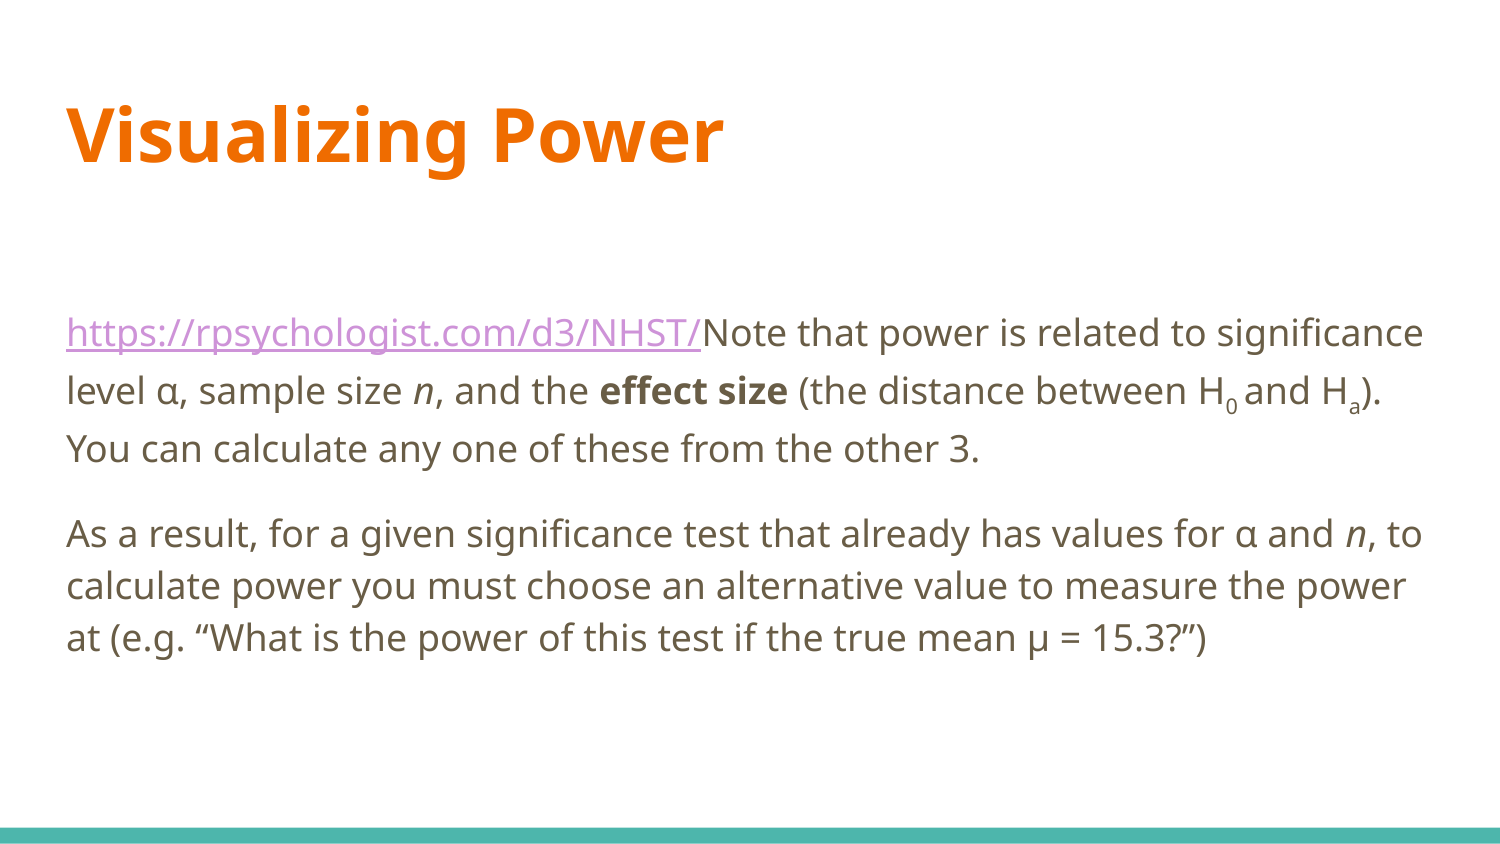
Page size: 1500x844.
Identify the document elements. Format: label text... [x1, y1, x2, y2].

list https://rpsychologist.com/d3/NHST/Note that power is related to significance level α, sample size n, and the effect size (the distance between H0 and Ha). You can calculate any one of these from the other 3. As a result, for a given significance test that already has values for α and n, to calculate power you must choose an alternative value to measure the power at (e.g. “What is the power of this test if the true mean μ = 15.3?”) [51, 207, 1449, 750]
title Visualizing Power [51, 72, 1449, 189]
